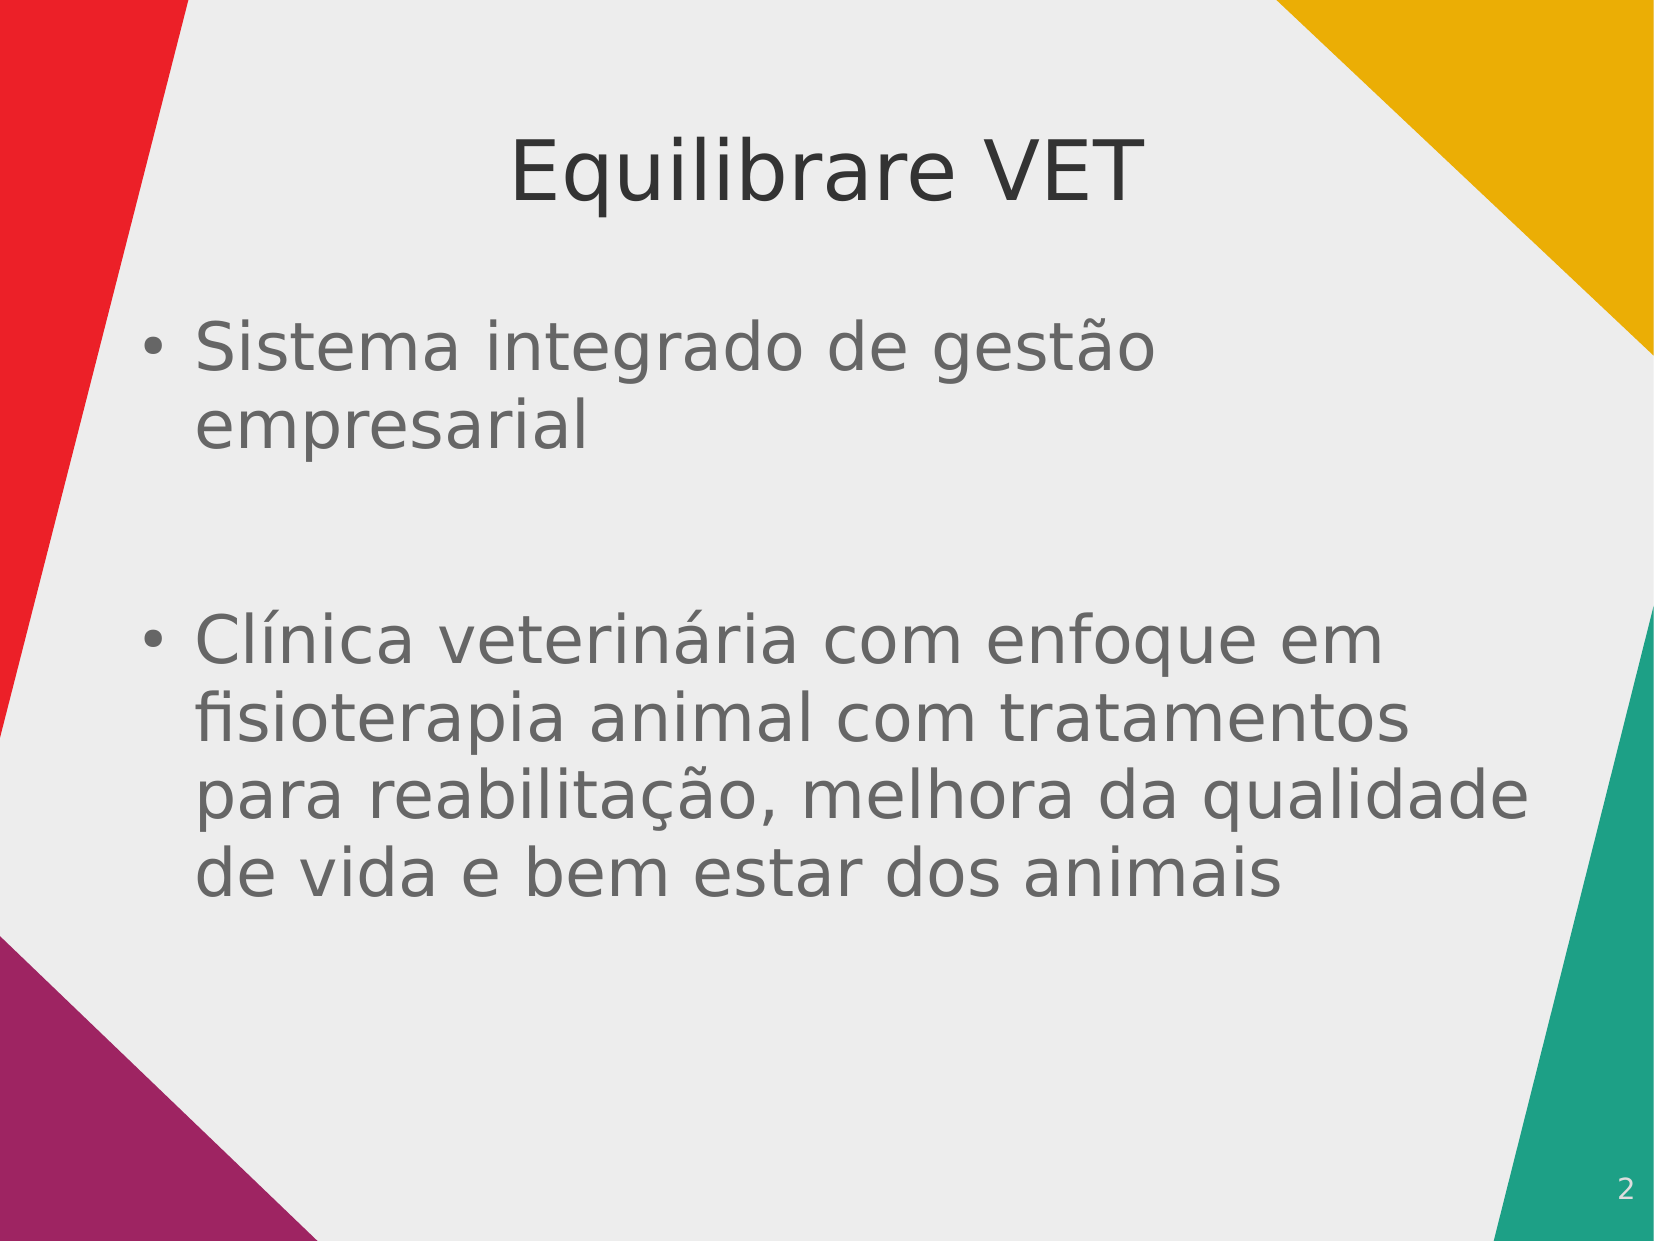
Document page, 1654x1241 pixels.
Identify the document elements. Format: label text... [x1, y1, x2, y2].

title Equilibrare VET [114, 73, 1539, 271]
list Sistema integrado de gestão empresarial Clínica veterinária com enfoque em fisioterapia animal com tratamentos para reabilitação, melhora da qualidade de vida e bem estar dos animais [123, 308, 1548, 1040]
